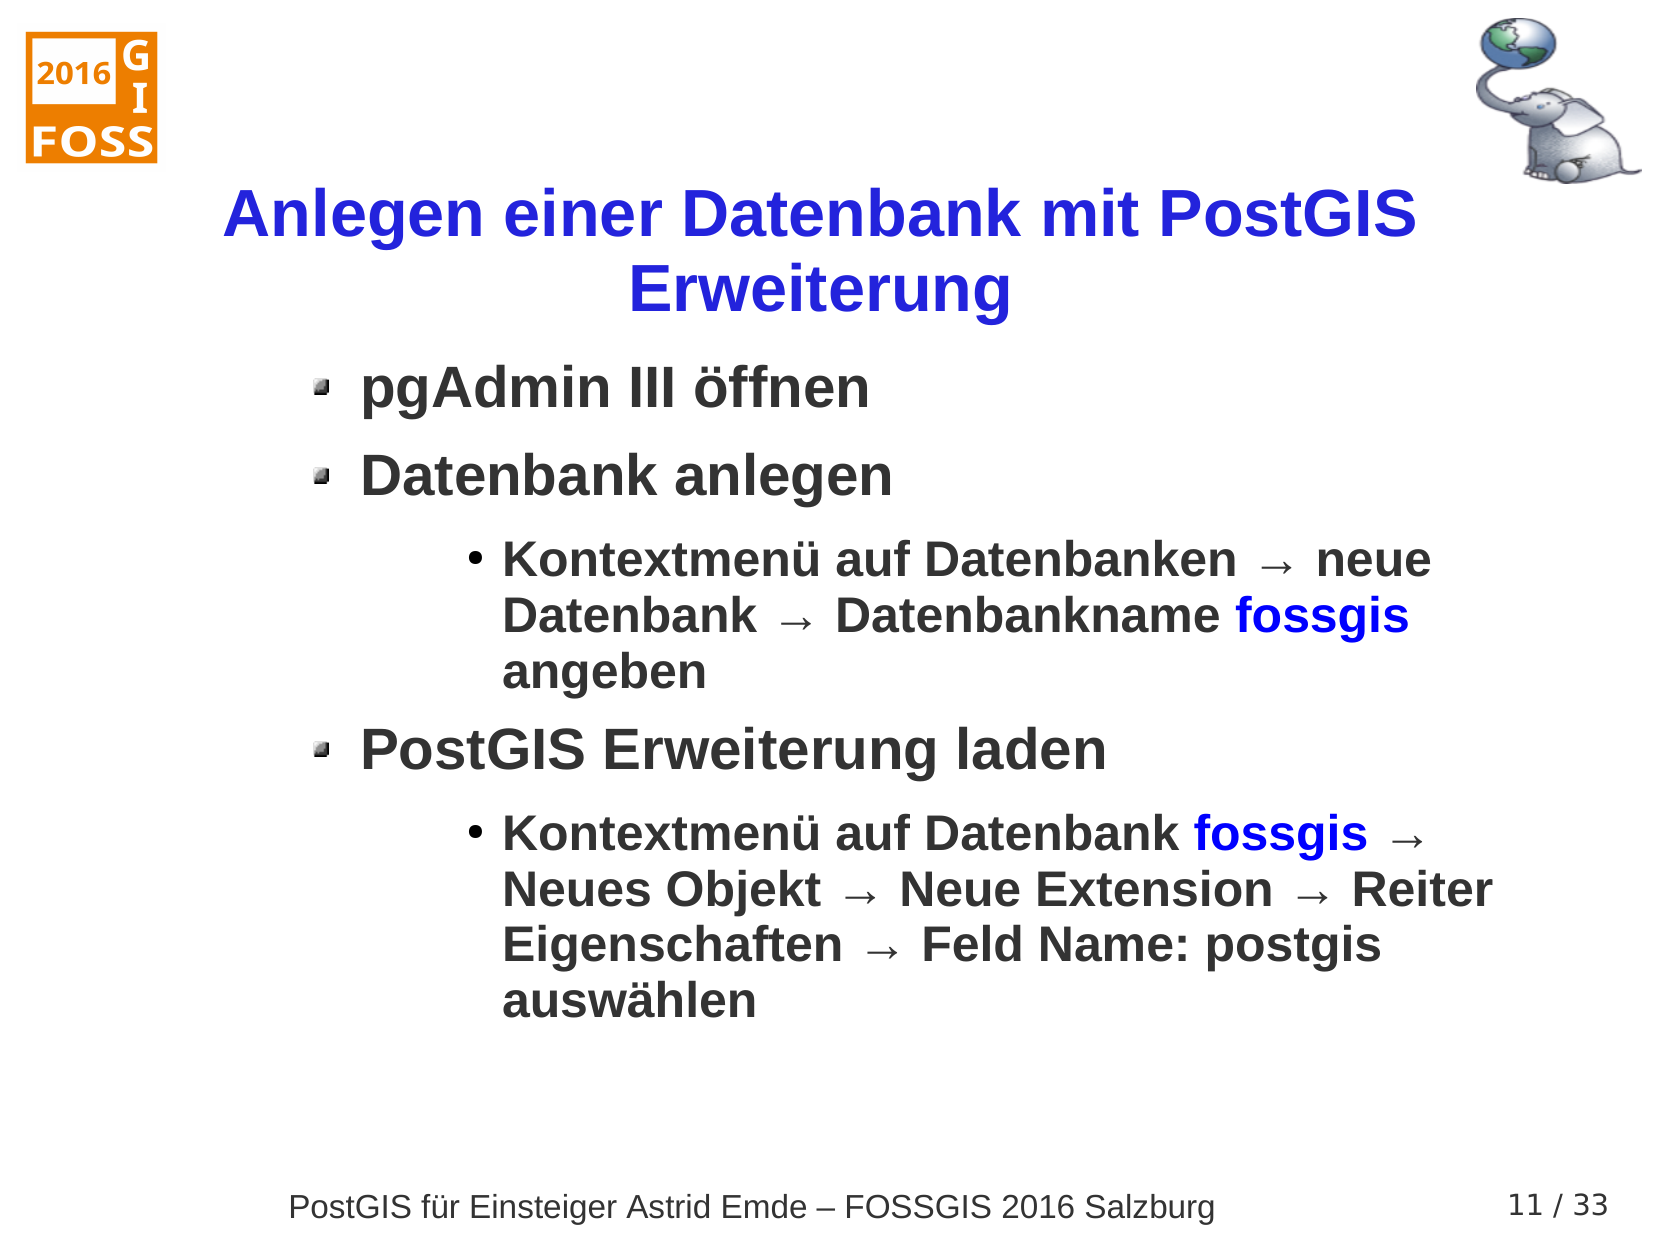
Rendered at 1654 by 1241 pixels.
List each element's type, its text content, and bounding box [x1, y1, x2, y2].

picture [1476, 18, 1642, 184]
title Anlegen einer Datenbank mit PostGIS Erweiterung [76, 165, 1565, 338]
picture [17, 23, 166, 172]
list pgAdmin III öffnen Datenbank anlegen Kontextmenü auf Datenbanken → neue Datenbank → Datenbankname fossgis angeben PostGIS Erweiterung laden Kontextmenü auf Datenbank fossgis → Neues Objekt → Neue Extension → Reiter Eigenschaften → Feld Name: postgis auswählen [76, 354, 1565, 1173]
